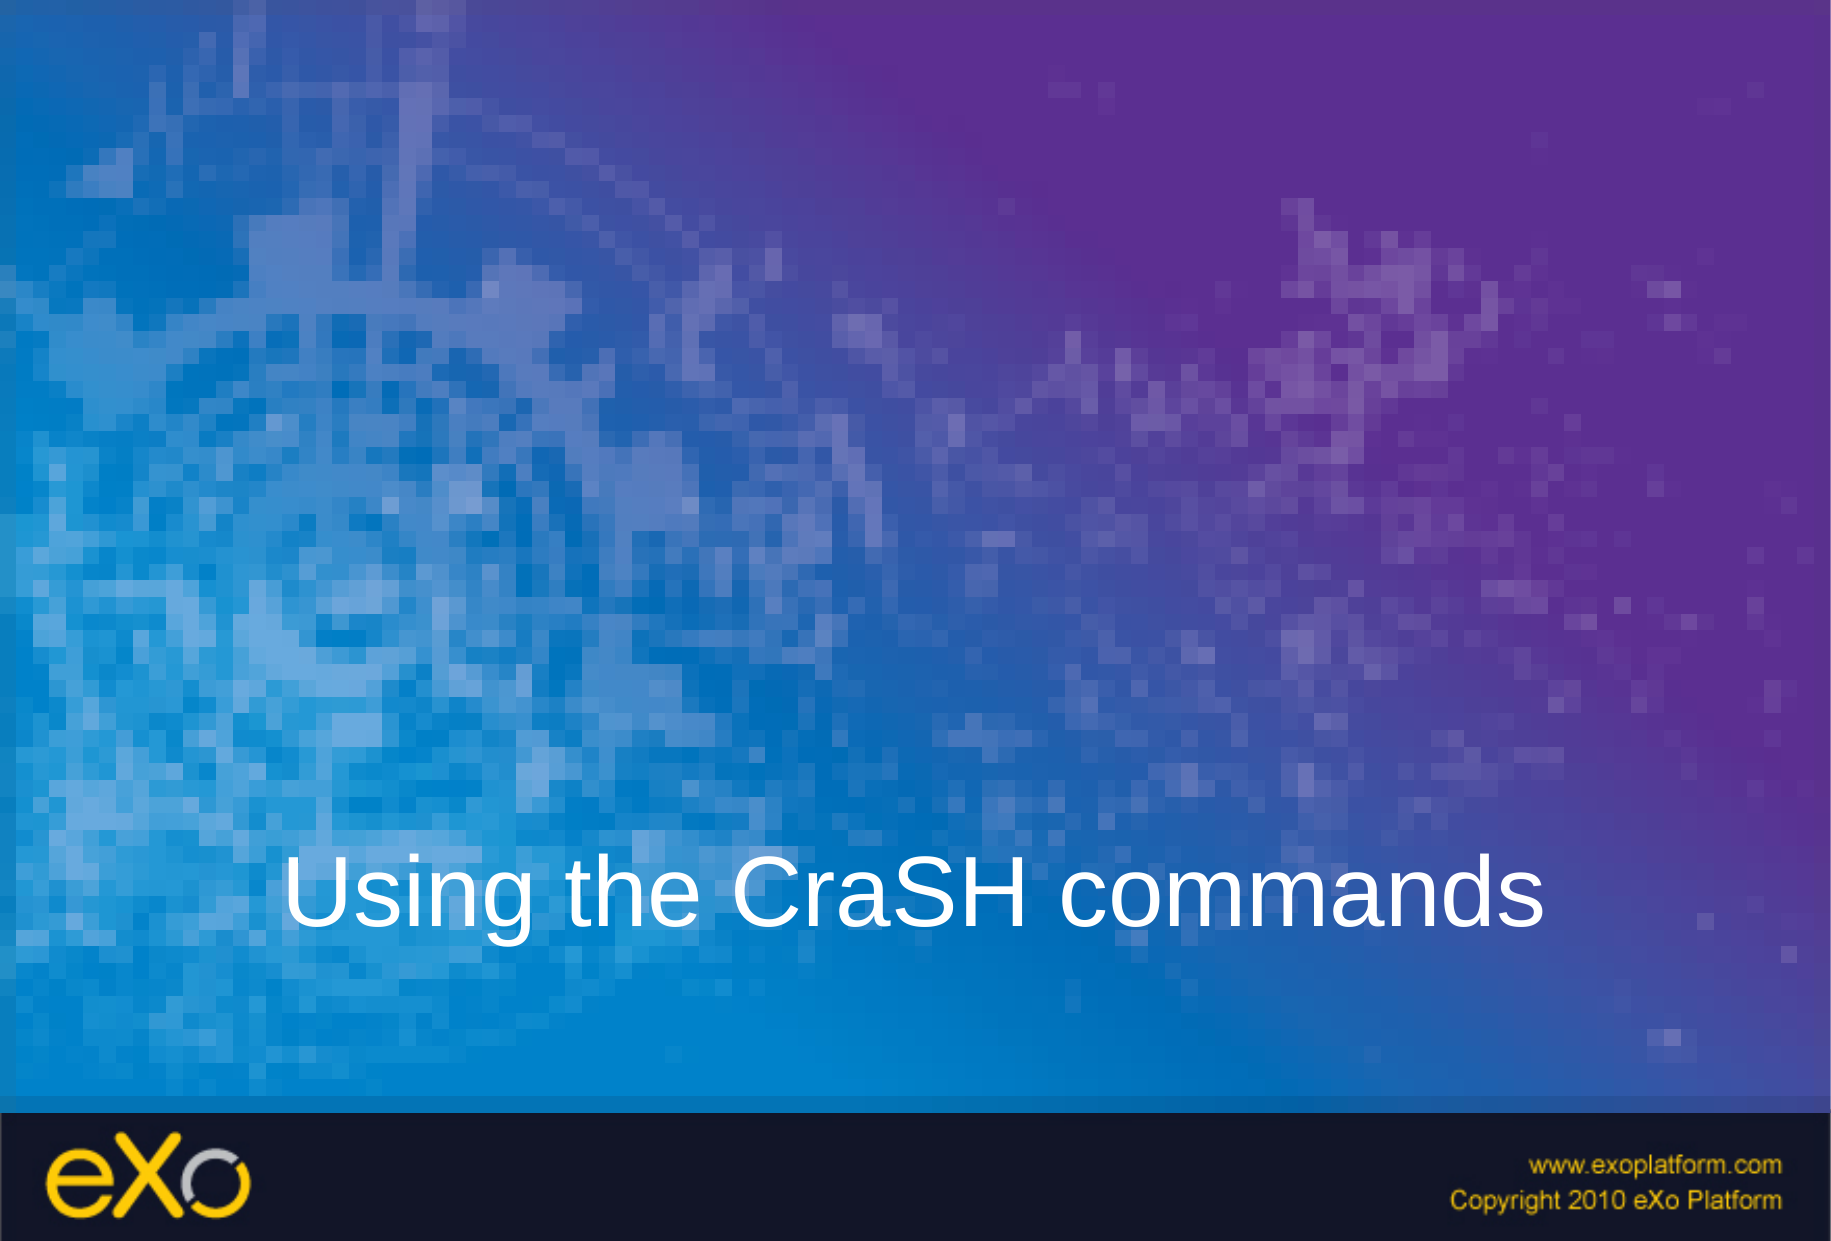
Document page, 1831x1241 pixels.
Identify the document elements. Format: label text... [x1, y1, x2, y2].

text_box Using the CraSH commands [90, 769, 1739, 1015]
picture [0, 0, 1831, 1241]
